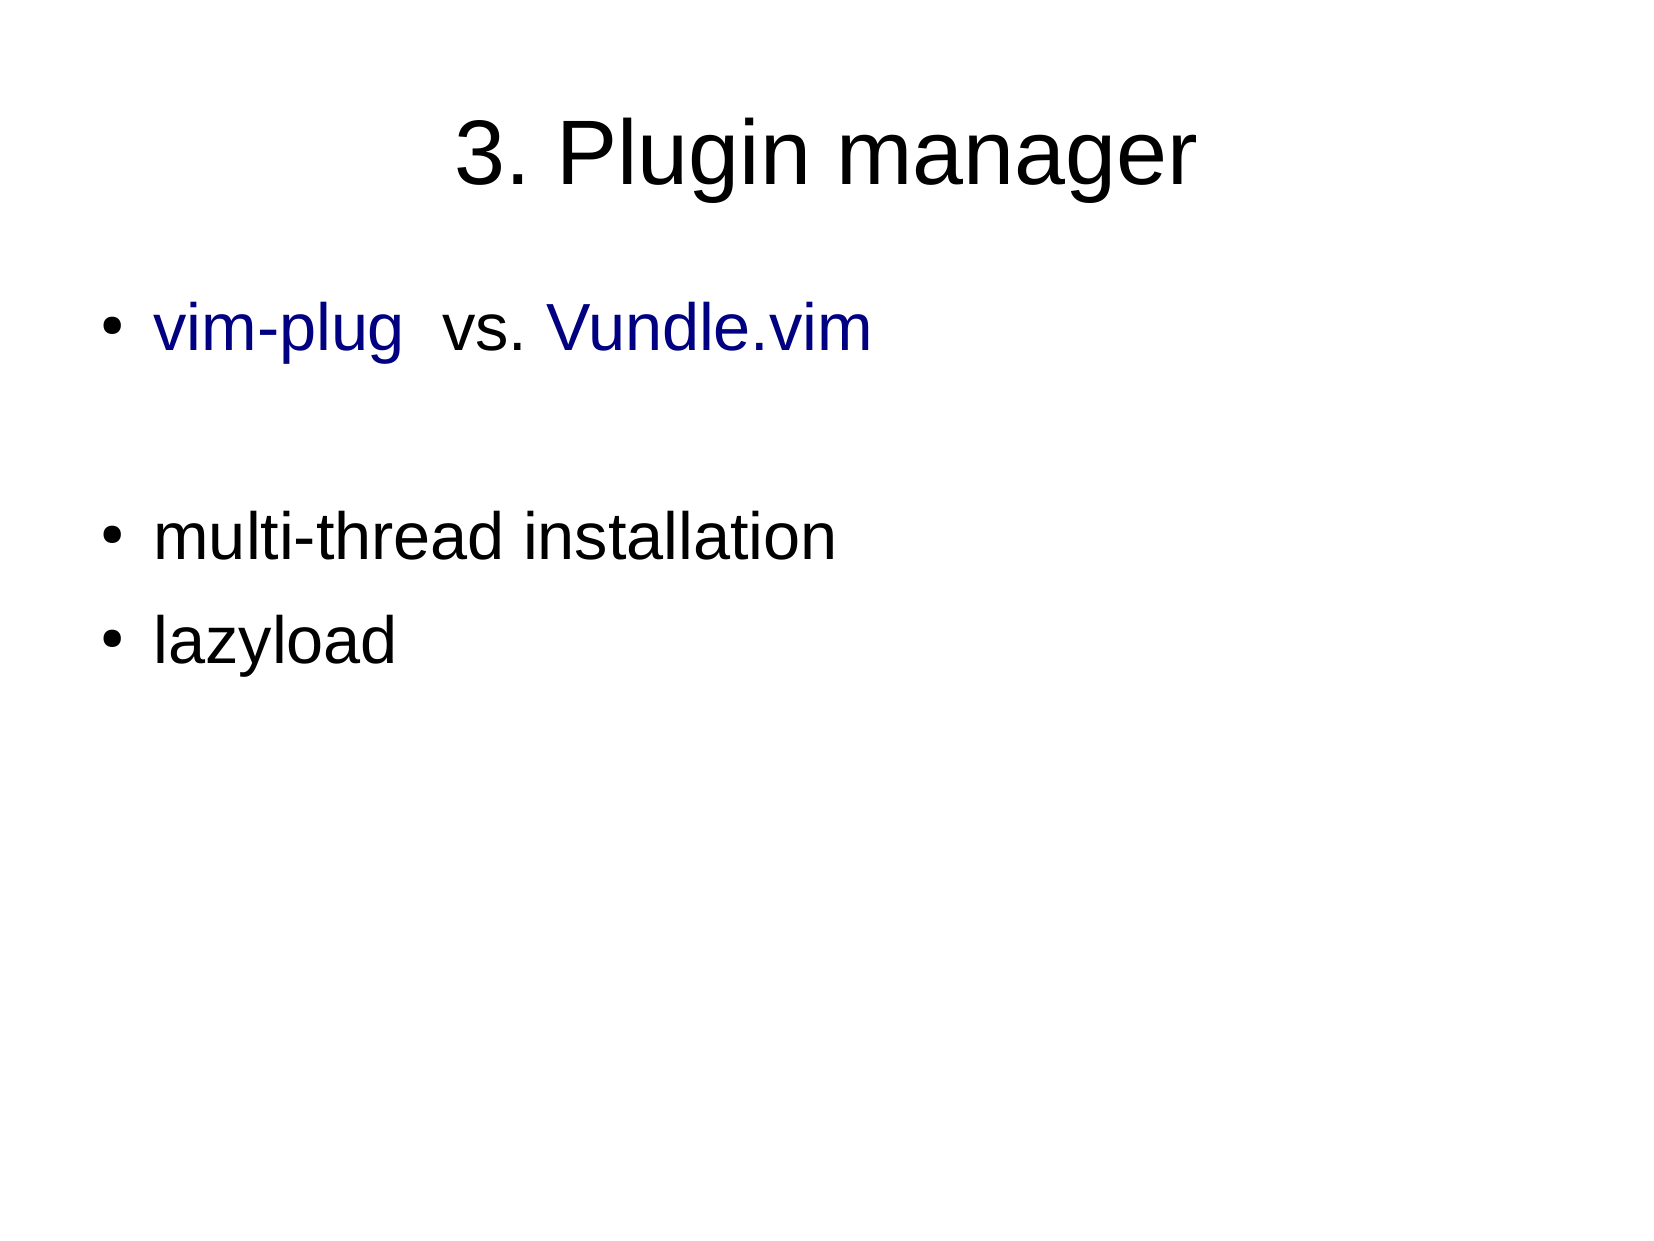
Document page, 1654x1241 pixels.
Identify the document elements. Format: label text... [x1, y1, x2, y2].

list vim-plug vs. Vundle.vim multi-thread installation lazyload [82, 290, 1571, 1010]
title 3. Plugin manager [82, 49, 1571, 257]
